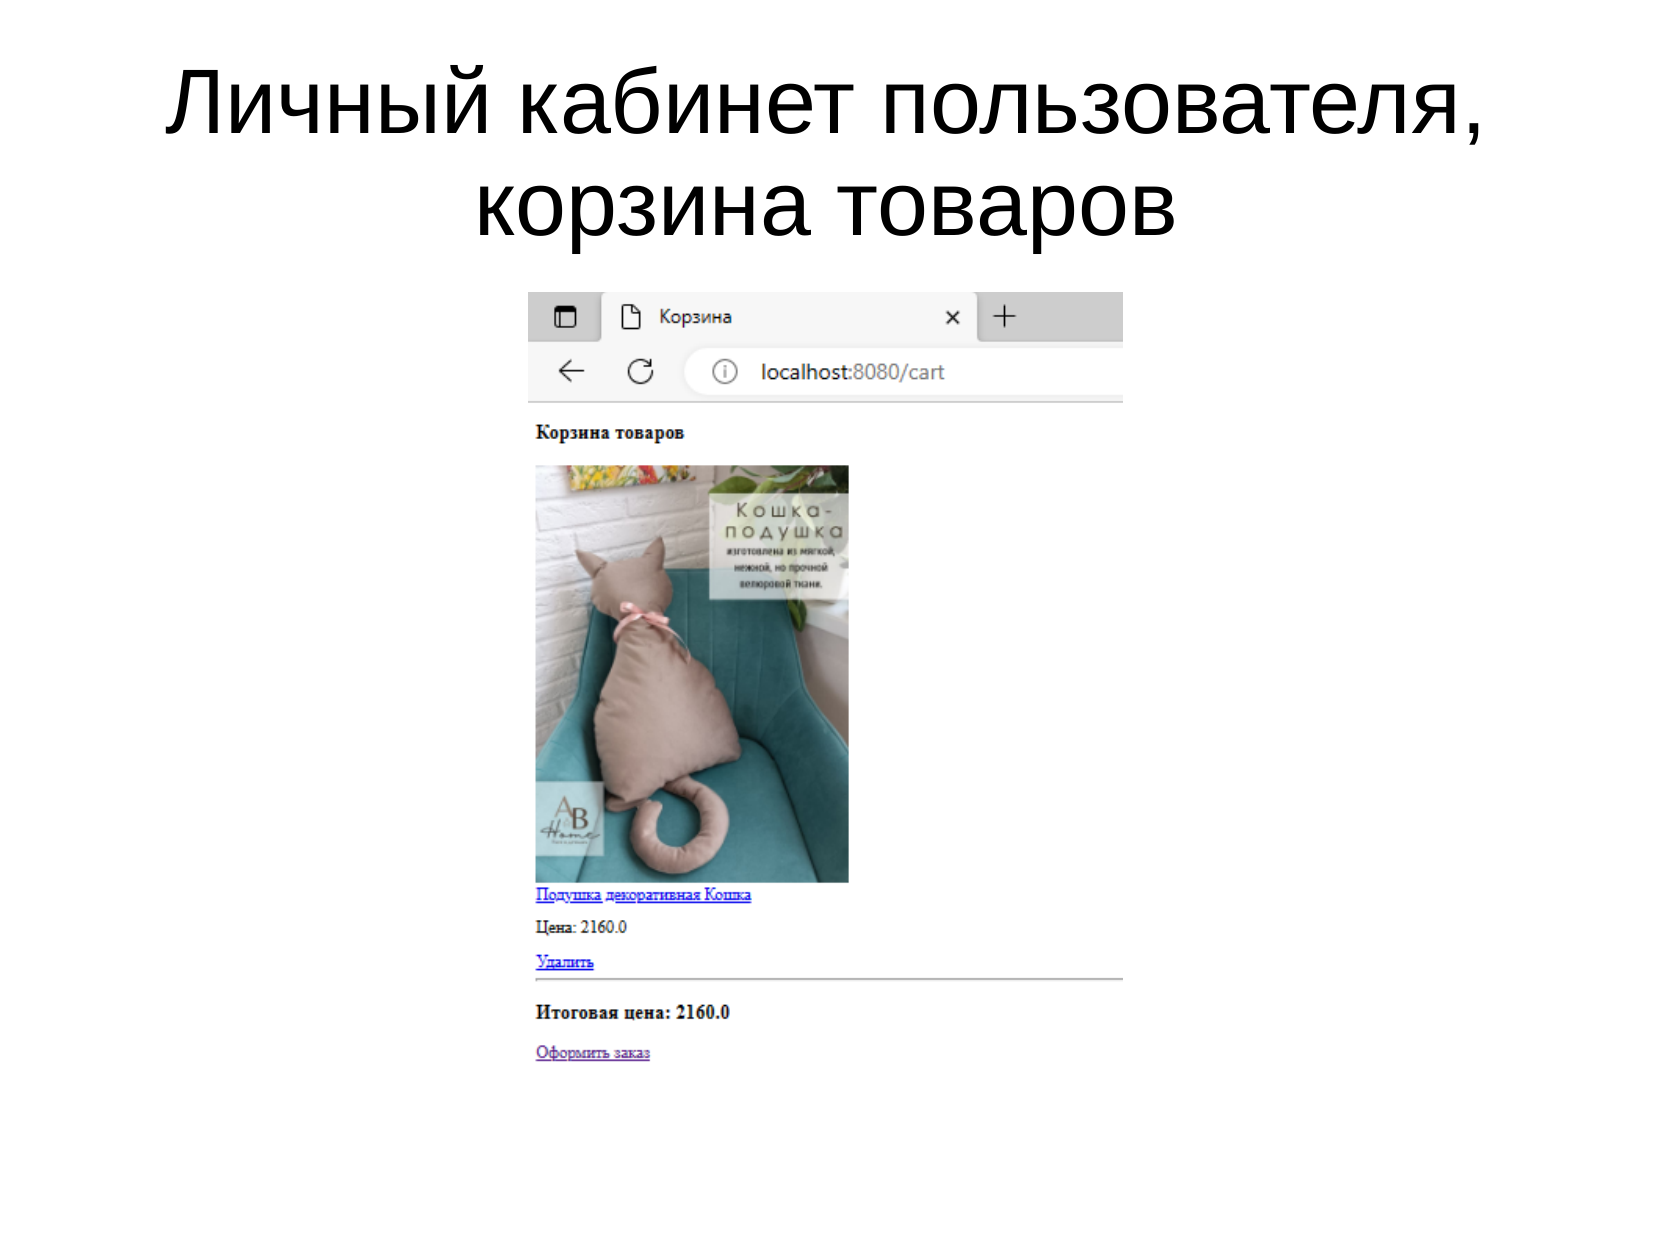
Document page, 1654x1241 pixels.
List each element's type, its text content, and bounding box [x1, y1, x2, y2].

picture [528, 292, 1123, 1152]
title Личный кабинет пользователя, корзина товаров [82, 49, 1571, 257]
